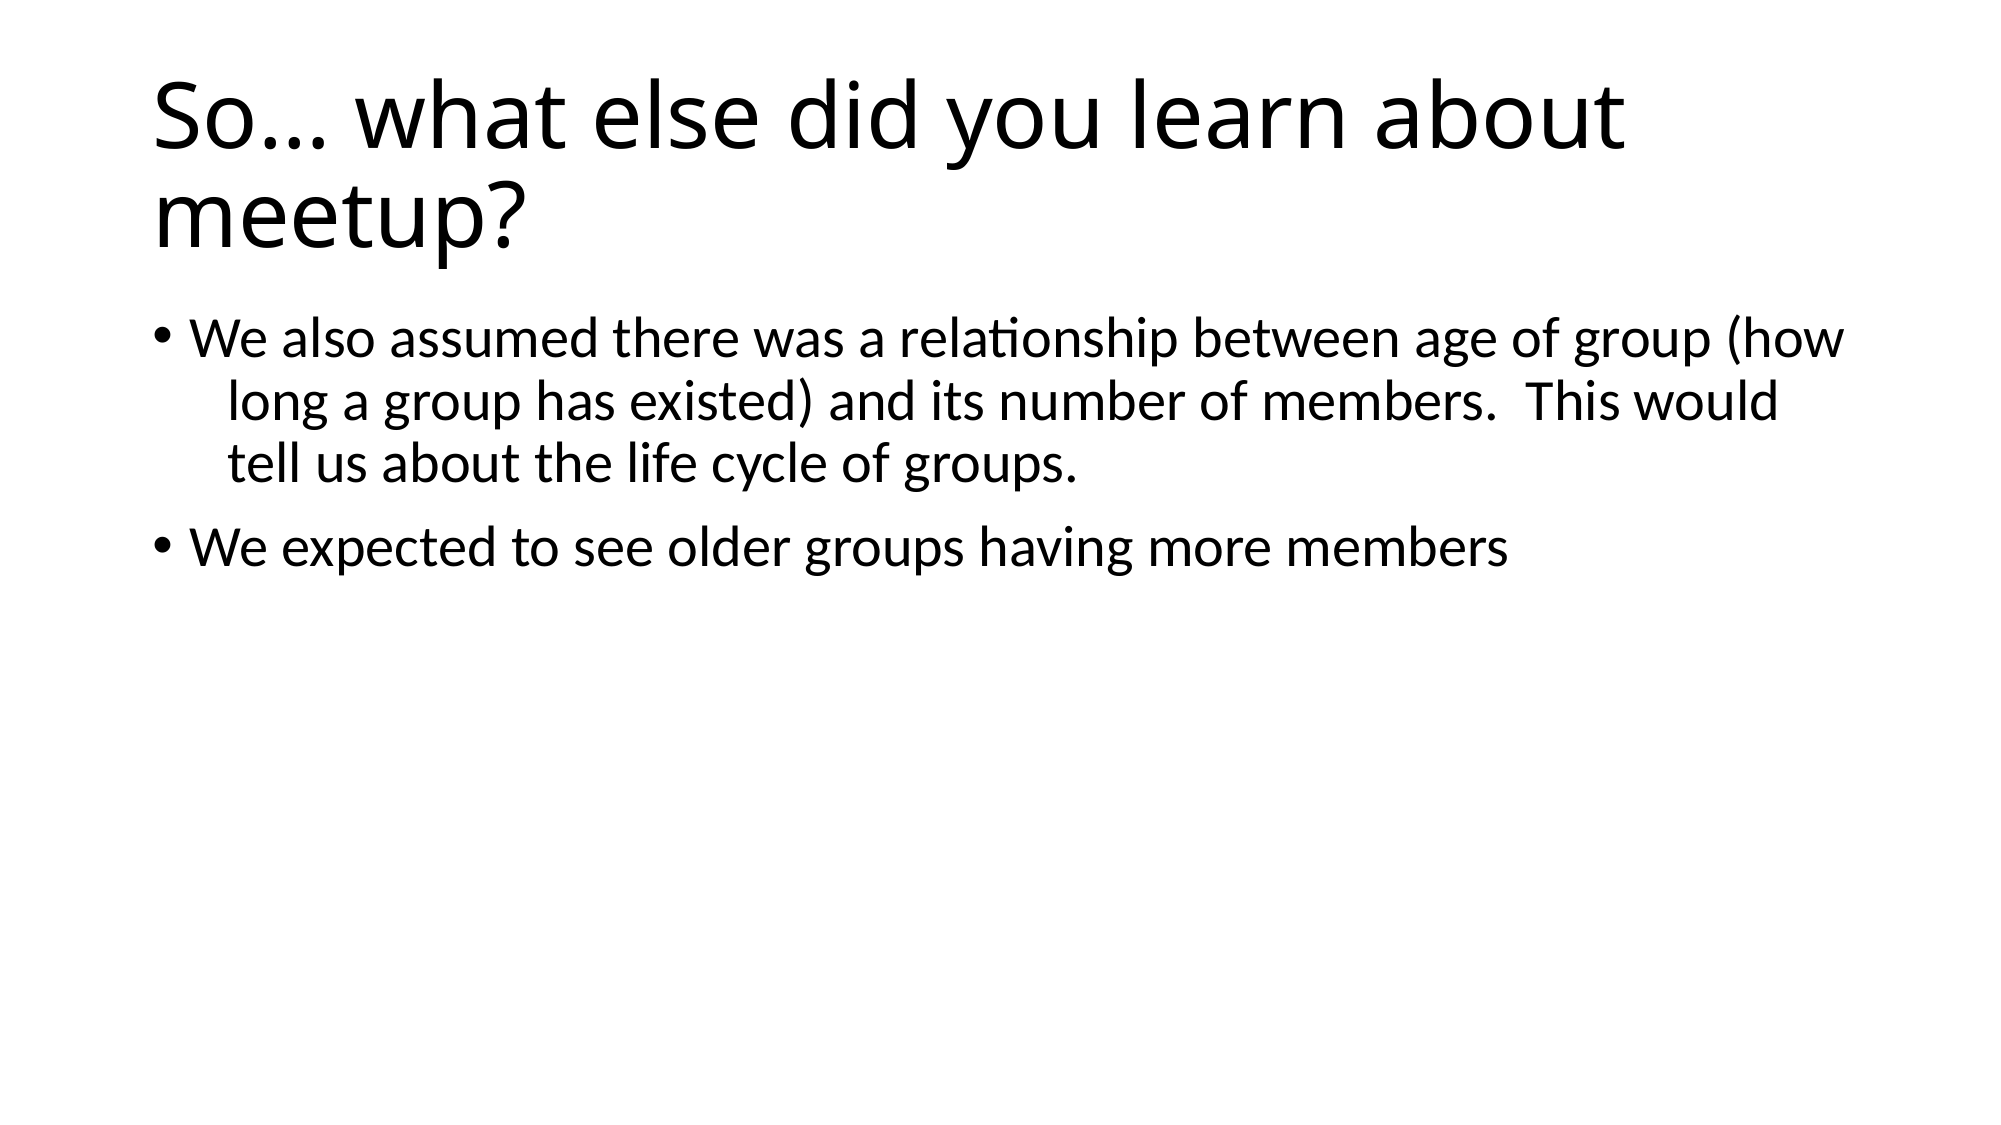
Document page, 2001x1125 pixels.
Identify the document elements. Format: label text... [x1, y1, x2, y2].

title So… what else did you learn about meetup? [137, 59, 1863, 278]
list We also assumed there was a relationship between age of group (how long a group has existed) and its number of members. This would tell us about the life cycle of groups. We expected to see older groups having more members [137, 299, 1863, 1014]
